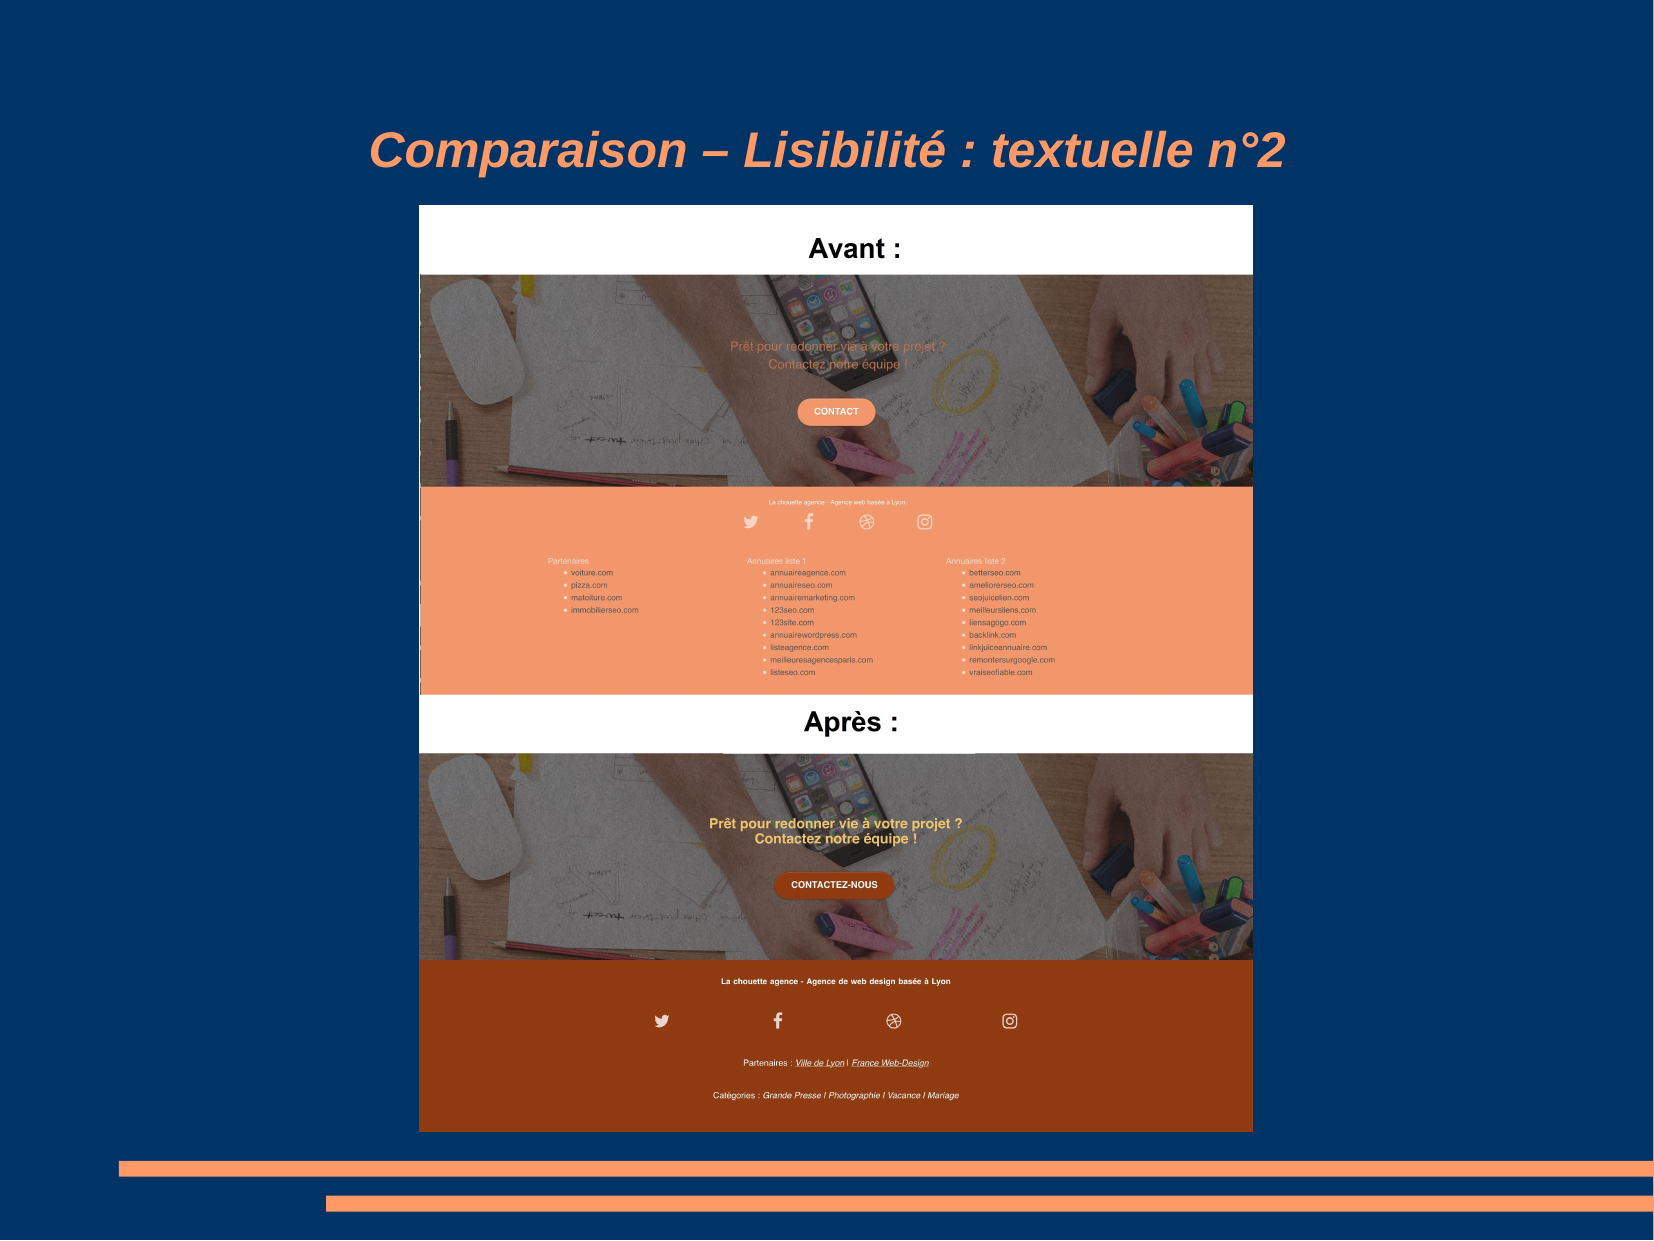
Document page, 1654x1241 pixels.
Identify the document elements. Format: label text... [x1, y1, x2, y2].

title Comparaison – Lisibilité : textuelle n°2 [121, 46, 1534, 254]
picture [419, 205, 1253, 1132]
